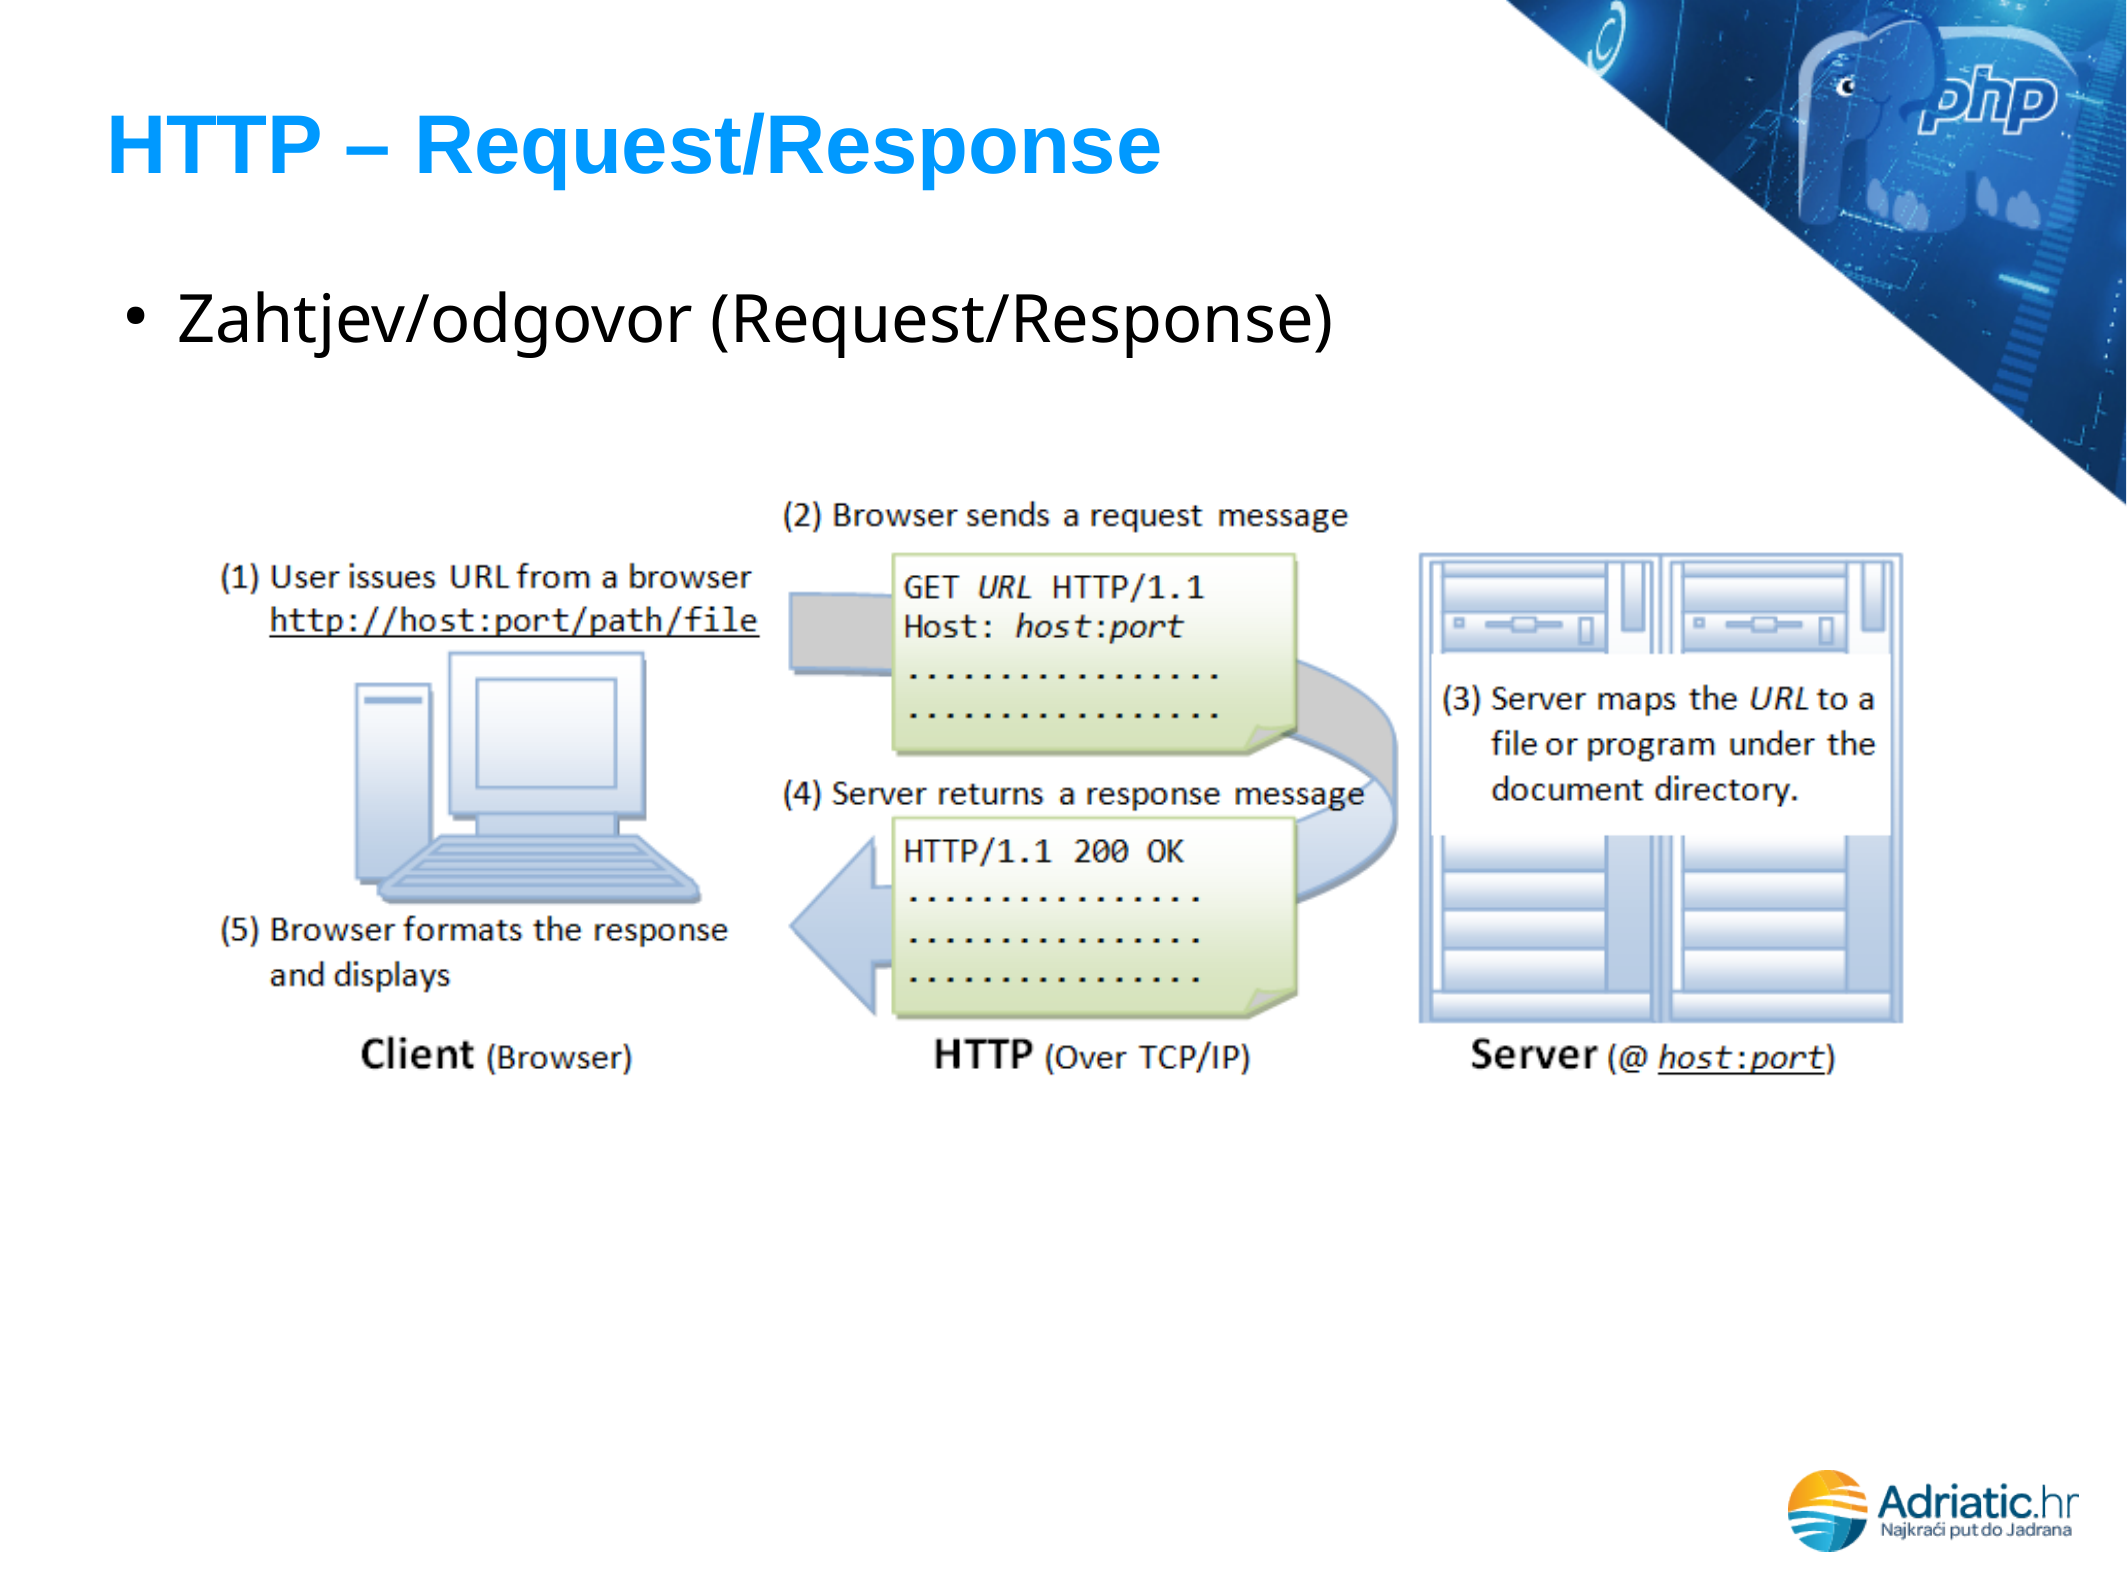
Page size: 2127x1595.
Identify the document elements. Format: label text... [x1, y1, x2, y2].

title HTTP – Request/Response [106, 70, 1630, 219]
list Zahtjev/odgovor (Request/Response) [106, 271, 2020, 1453]
picture [1788, 1470, 2079, 1552]
picture [206, 475, 1914, 1102]
picture [1505, 0, 2127, 625]
